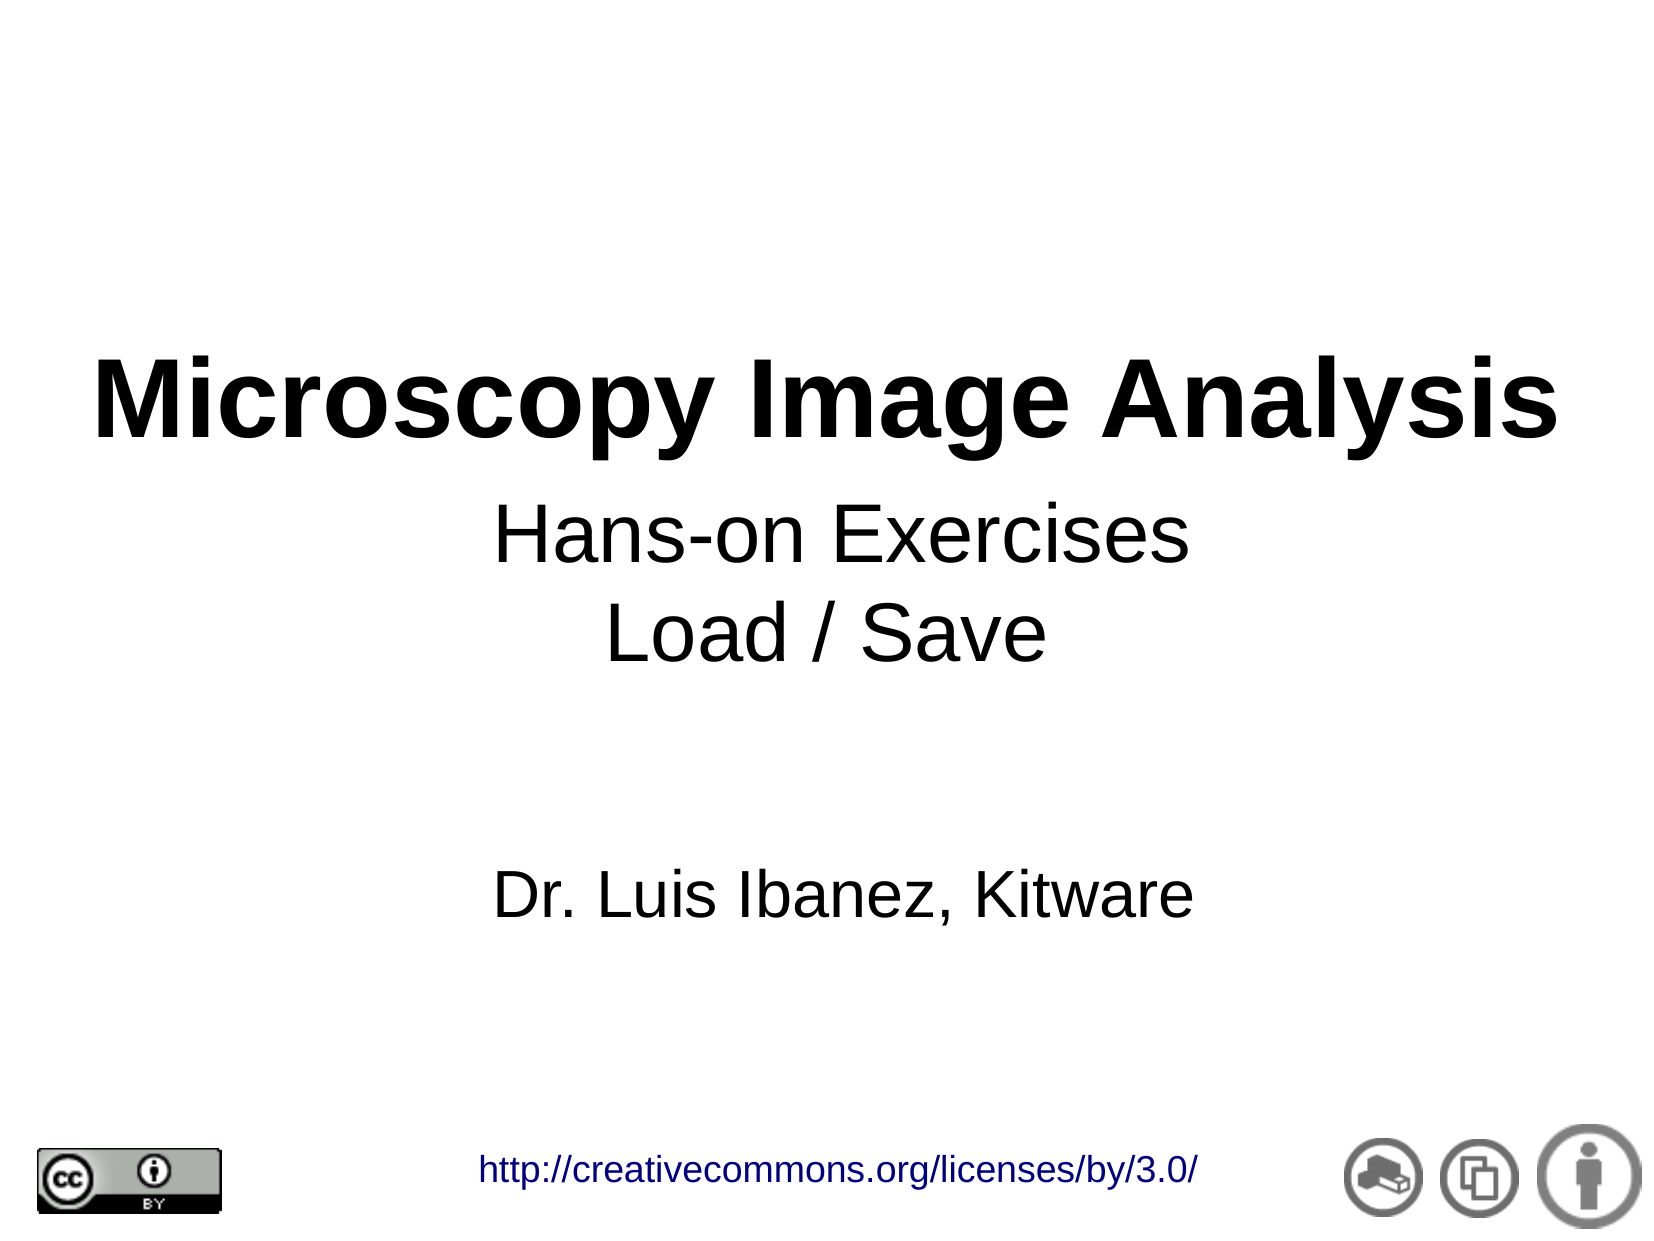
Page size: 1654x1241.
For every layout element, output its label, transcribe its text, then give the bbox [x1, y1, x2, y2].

picture [1440, 1139, 1519, 1218]
text_box http://creativecommons.org/licenses/by/3.0/ [442, 1141, 1246, 1198]
subtitle Dr. Luis Ibanez, Kitware [82, 793, 1571, 995]
title Microscopy Image Analysis Hans-on Exercises Load / Save [82, 335, 1571, 680]
picture [1344, 1138, 1423, 1217]
picture [1537, 1124, 1642, 1230]
picture [37, 1148, 222, 1214]
